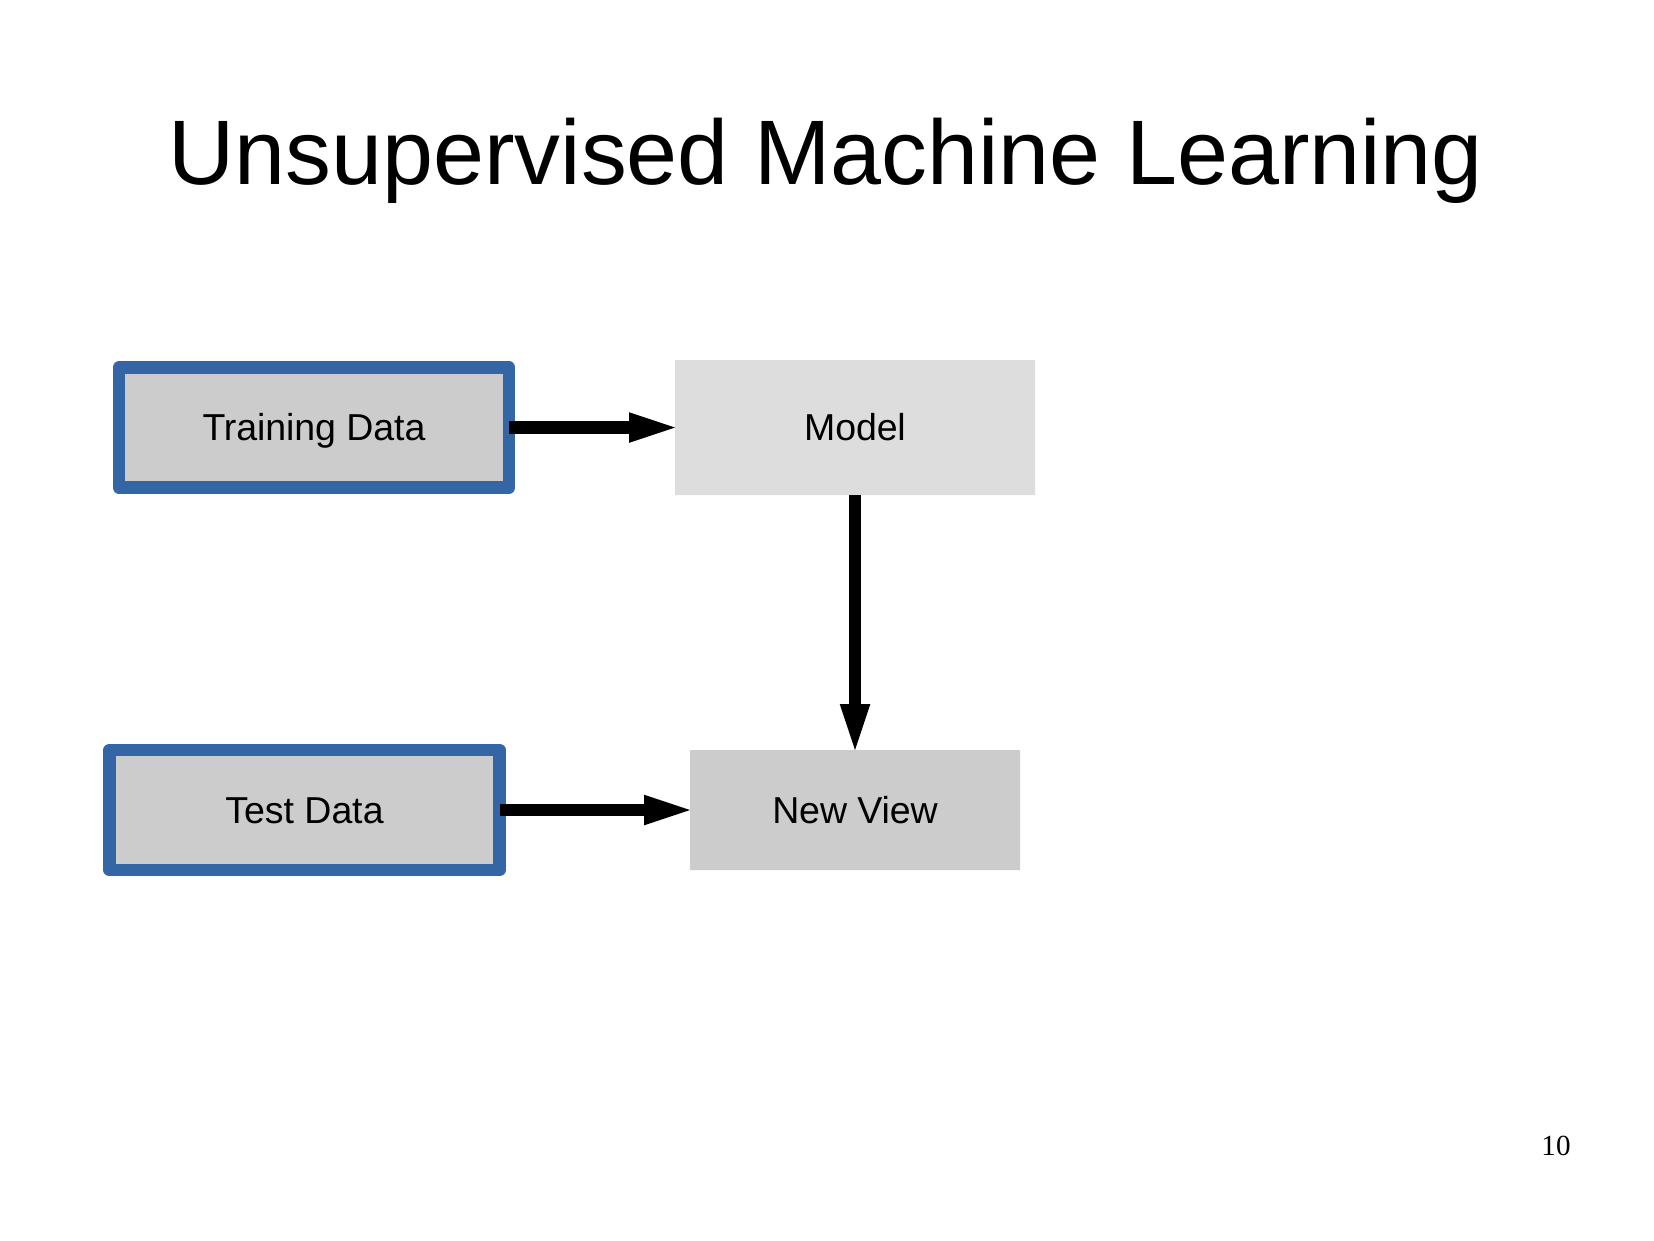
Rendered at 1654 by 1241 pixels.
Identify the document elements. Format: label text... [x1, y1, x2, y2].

text_box Test Data [109, 750, 500, 871]
text_box New View [690, 750, 1021, 871]
text_box Model [675, 360, 1036, 496]
title Unsupervised Machine Learning [82, 49, 1571, 257]
text_box Training Data [119, 367, 510, 488]
